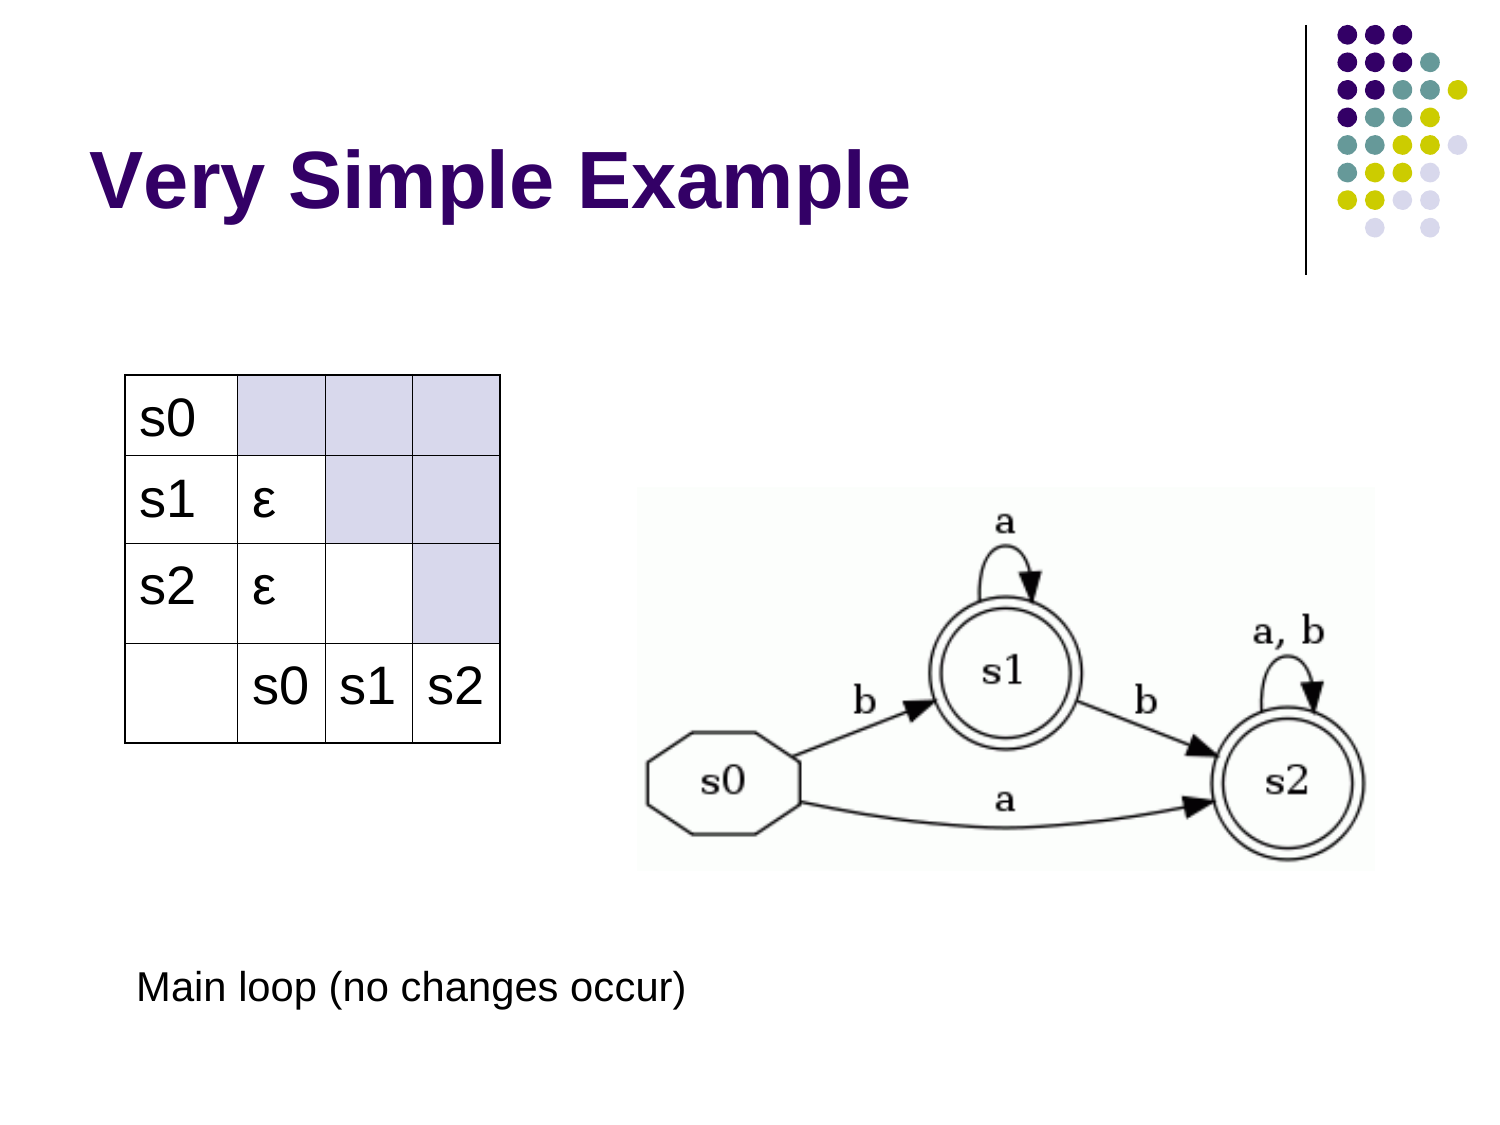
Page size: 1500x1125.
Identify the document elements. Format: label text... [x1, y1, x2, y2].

table_cell s2 [413, 644, 499, 742]
table_cell [413, 456, 499, 543]
table_cell s1 [126, 456, 237, 543]
table_cell [326, 456, 412, 543]
table_header s0 [126, 376, 237, 455]
table_cell s2 [126, 544, 237, 643]
table_header [326, 376, 412, 455]
table_header [238, 376, 325, 455]
text_box Main loop (no changes occur) [121, 951, 702, 1018]
table_cell s1 [326, 644, 412, 742]
table_cell [413, 544, 499, 643]
table_header [413, 376, 499, 455]
table_cell [326, 544, 412, 643]
table_cell ε [238, 456, 325, 543]
title Very Simple Example [74, 20, 1313, 233]
picture [637, 487, 1375, 871]
table_cell ε [238, 544, 325, 643]
table_cell [126, 644, 237, 742]
table_cell s0 [238, 644, 325, 742]
